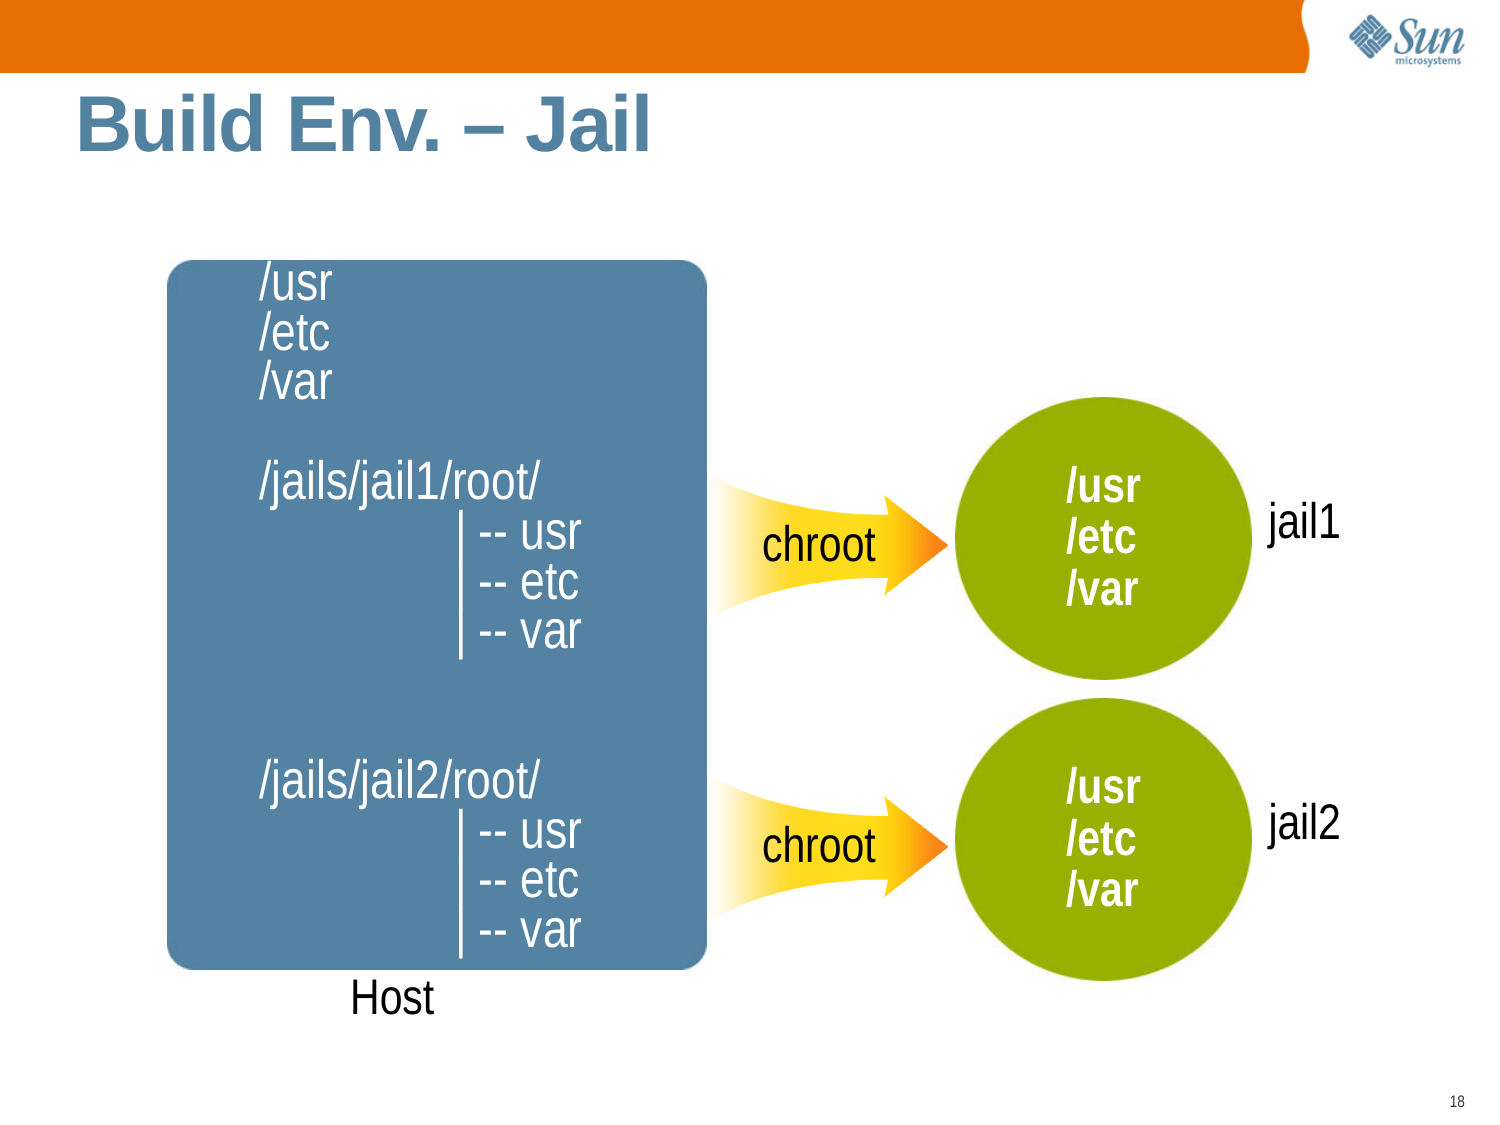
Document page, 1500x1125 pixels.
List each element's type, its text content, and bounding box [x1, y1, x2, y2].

title Build Env. – Jail [75, 87, 1486, 696]
picture [0, 0, 1500, 73]
text_box jail1 [1268, 499, 1389, 660]
picture [167, 260, 949, 970]
text_box Host [350, 976, 505, 1033]
text_box jail2 [1268, 800, 1390, 858]
picture [955, 397, 1252, 680]
picture [955, 698, 1252, 982]
